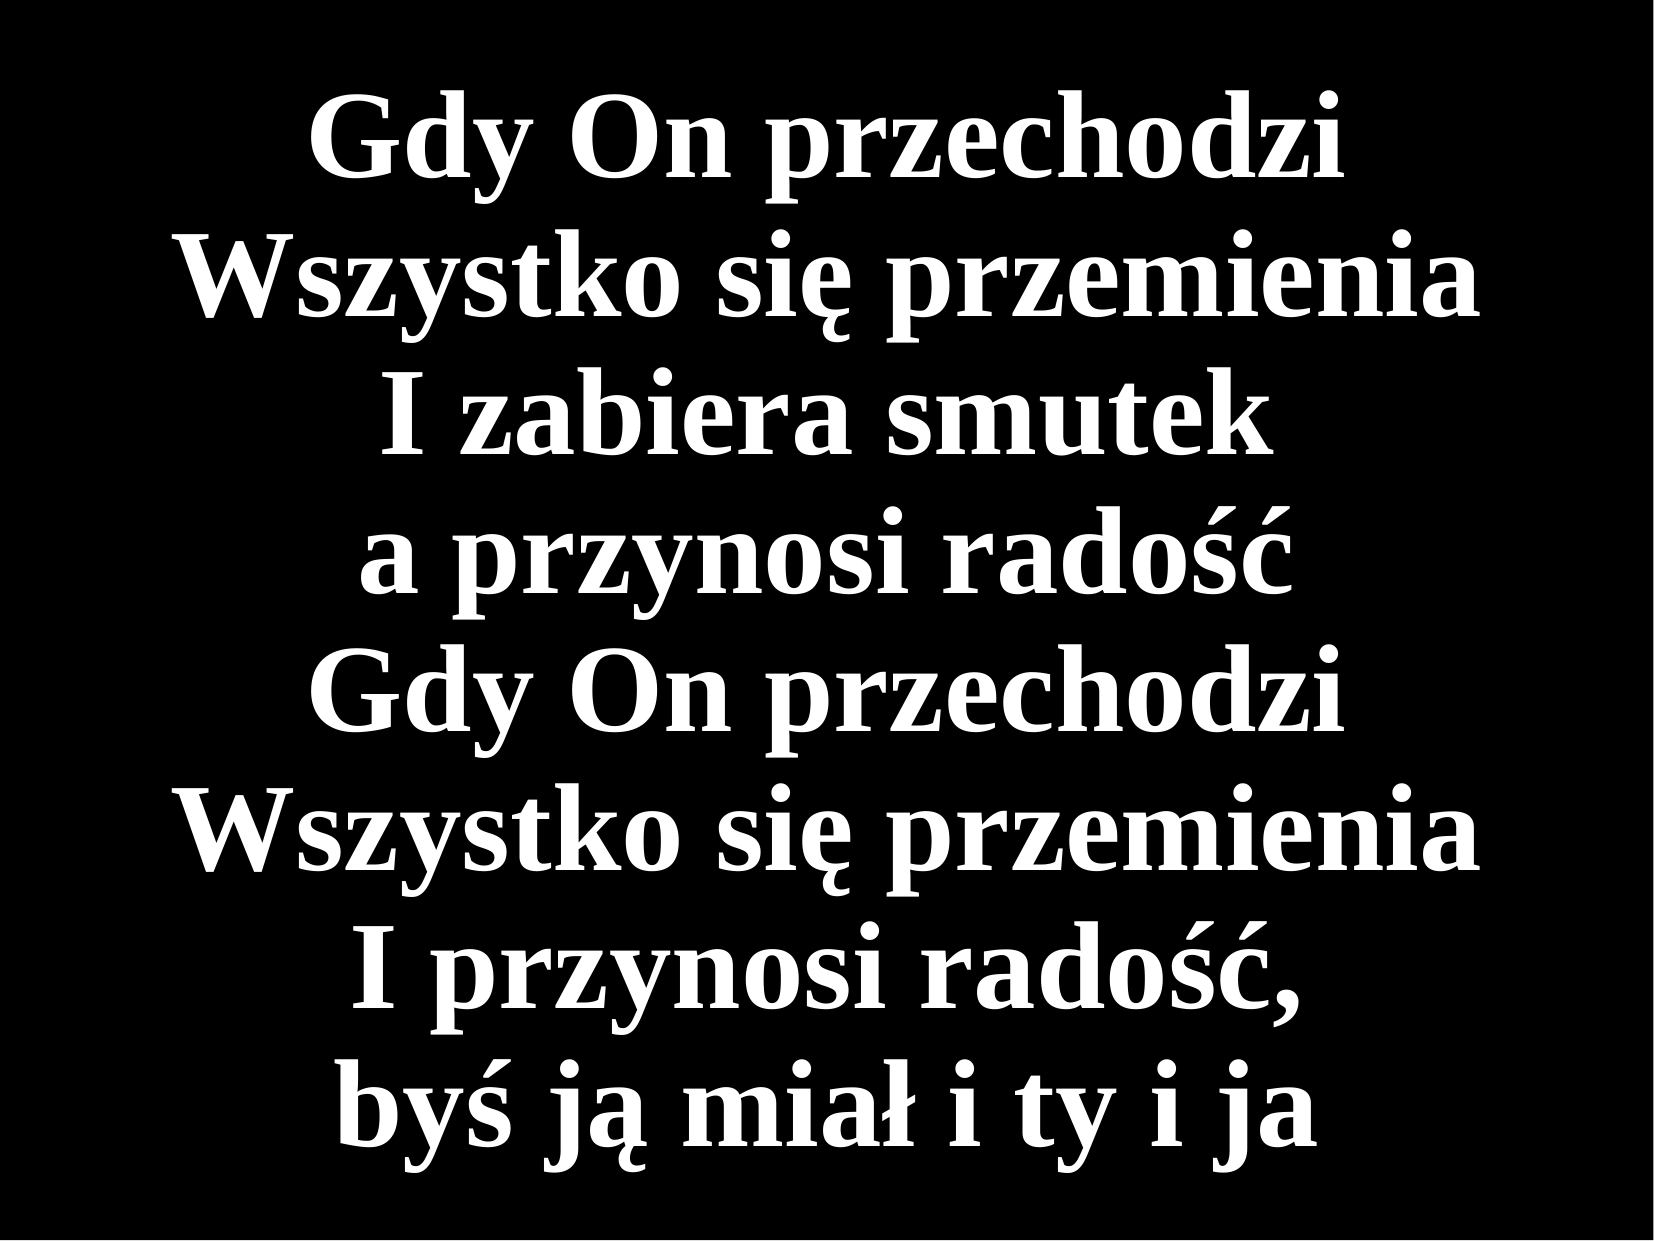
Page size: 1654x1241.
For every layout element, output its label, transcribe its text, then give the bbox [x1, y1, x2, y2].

title Gdy On przechodzi Wszystko się przemienia I zabiera smutek a przynosi radość Gdy On przechodzi Wszystko się przemienia I przynosi radość, byś ją miał i ty i ja [0, 0, 1654, 1241]
